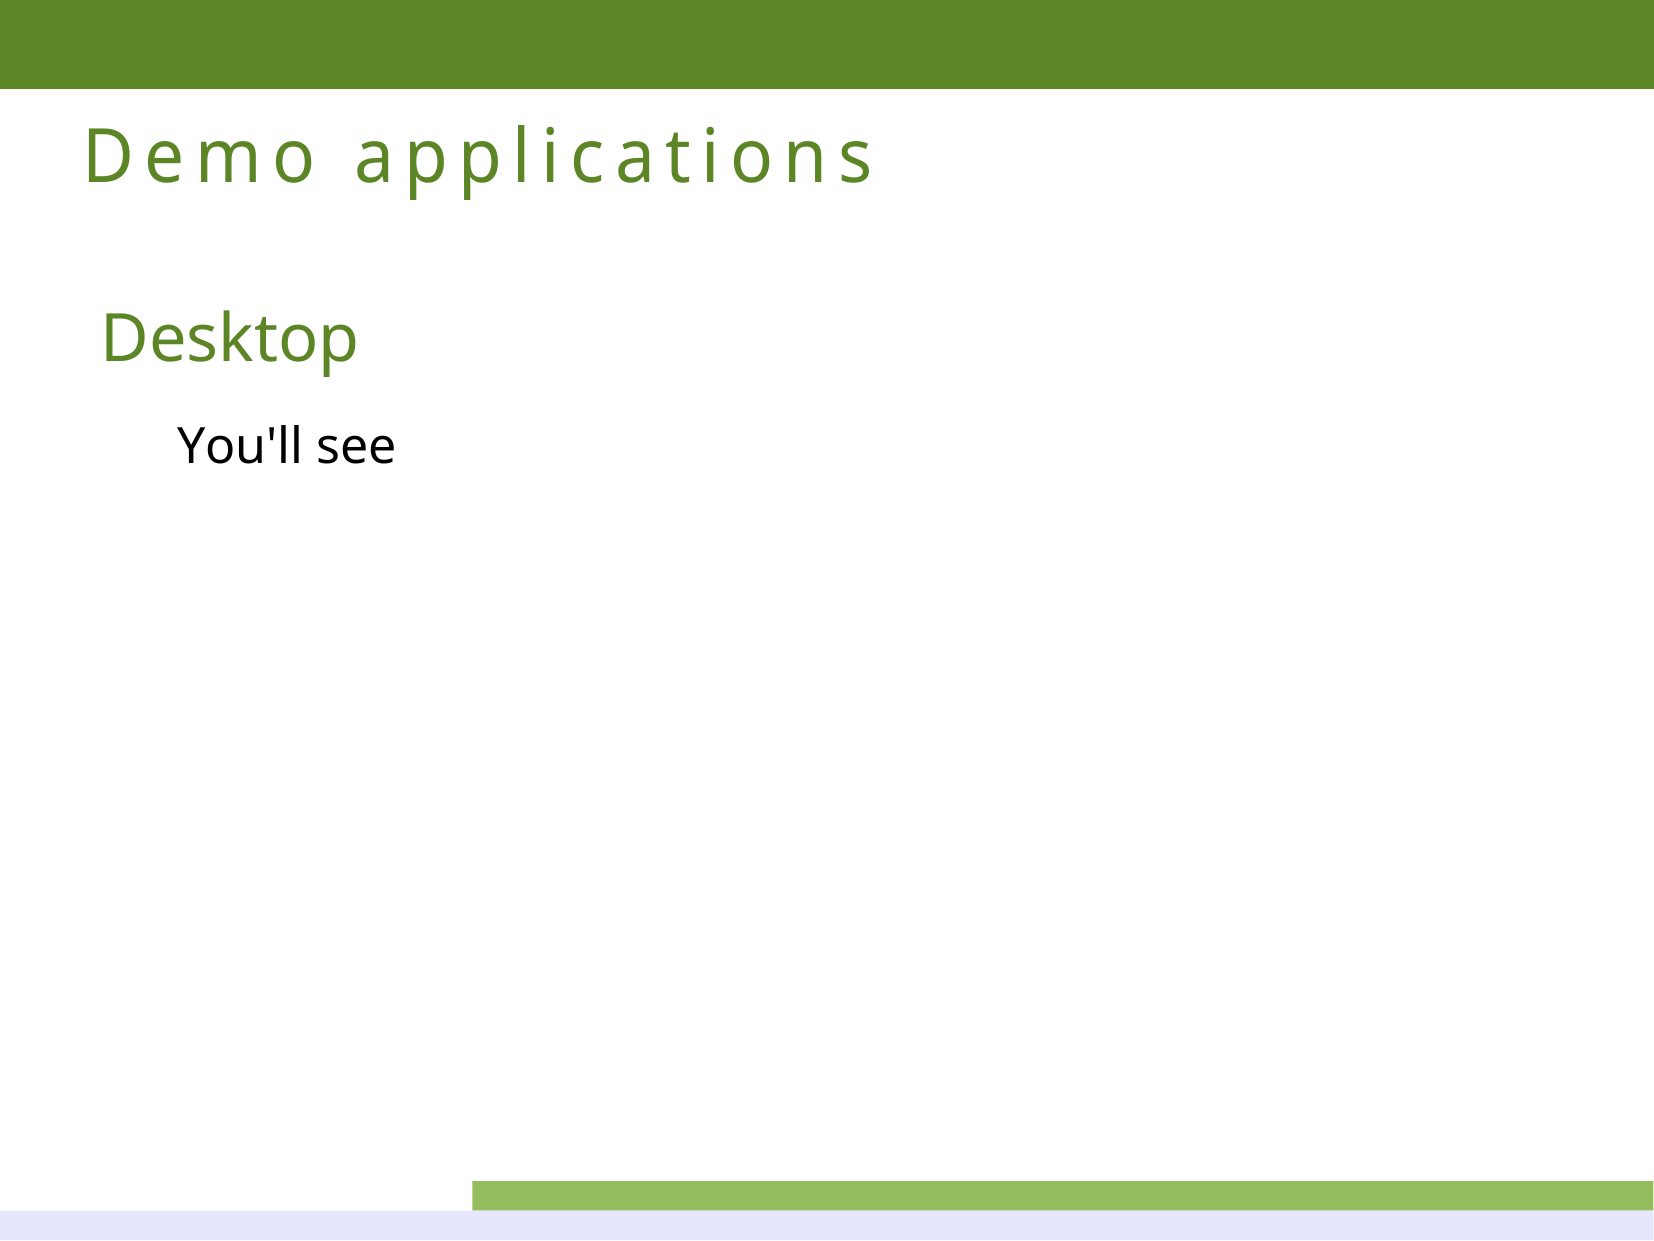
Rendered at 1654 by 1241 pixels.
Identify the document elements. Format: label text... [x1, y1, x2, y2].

text_box [0, 1181, 1654, 1241]
title Demo applications [82, 89, 1571, 257]
text_box [0, 0, 1654, 89]
list Desktop You'll see [82, 290, 1571, 1109]
